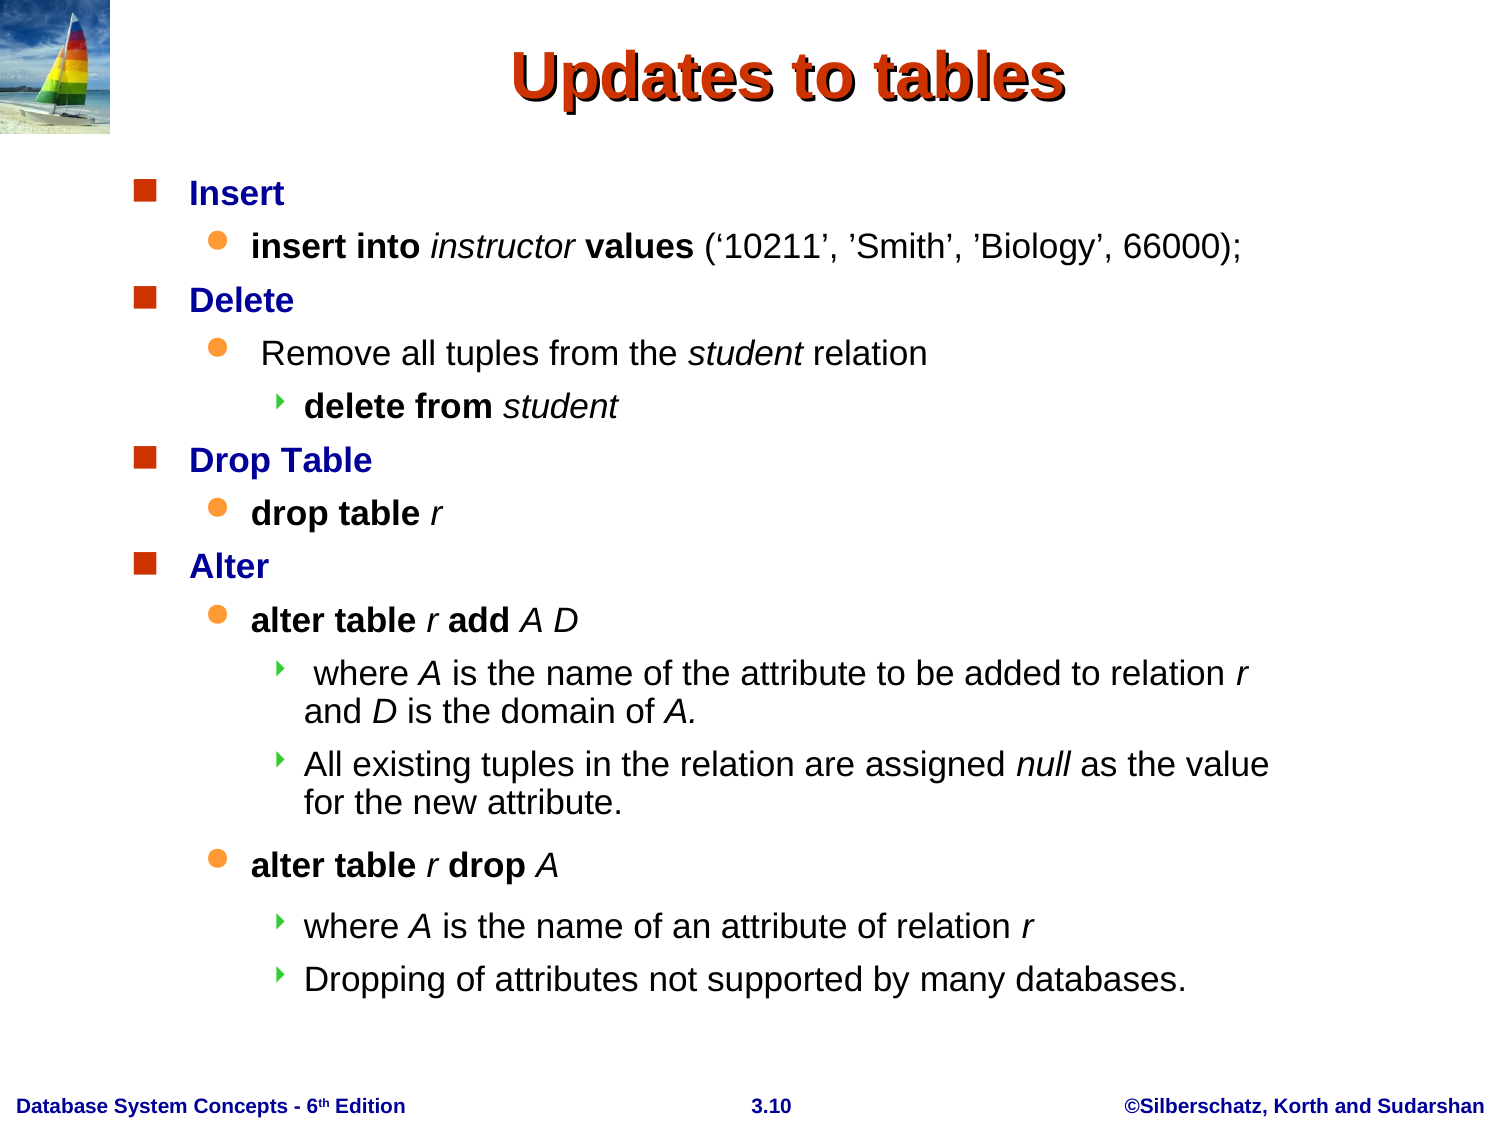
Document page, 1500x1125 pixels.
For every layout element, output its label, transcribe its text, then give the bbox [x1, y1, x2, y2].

title Updates to tables [125, 19, 1451, 120]
picture [0, 0, 110, 134]
list Insert insert into instructor values (‘10211’, ’Smith’, ’Biology’, 66000); Delete Remove all tuples from the student relation delete from student Drop Table drop table r Alter alter table r add A D where A is the name of the attribute to be added to relation r and D is the domain of A. All existing tuples in the relation are assigned null as the value for the new attribute. alter table r drop A where A is the name of an attribute of relation r Dropping of attributes not supported by many databases. [121, 167, 1333, 1014]
